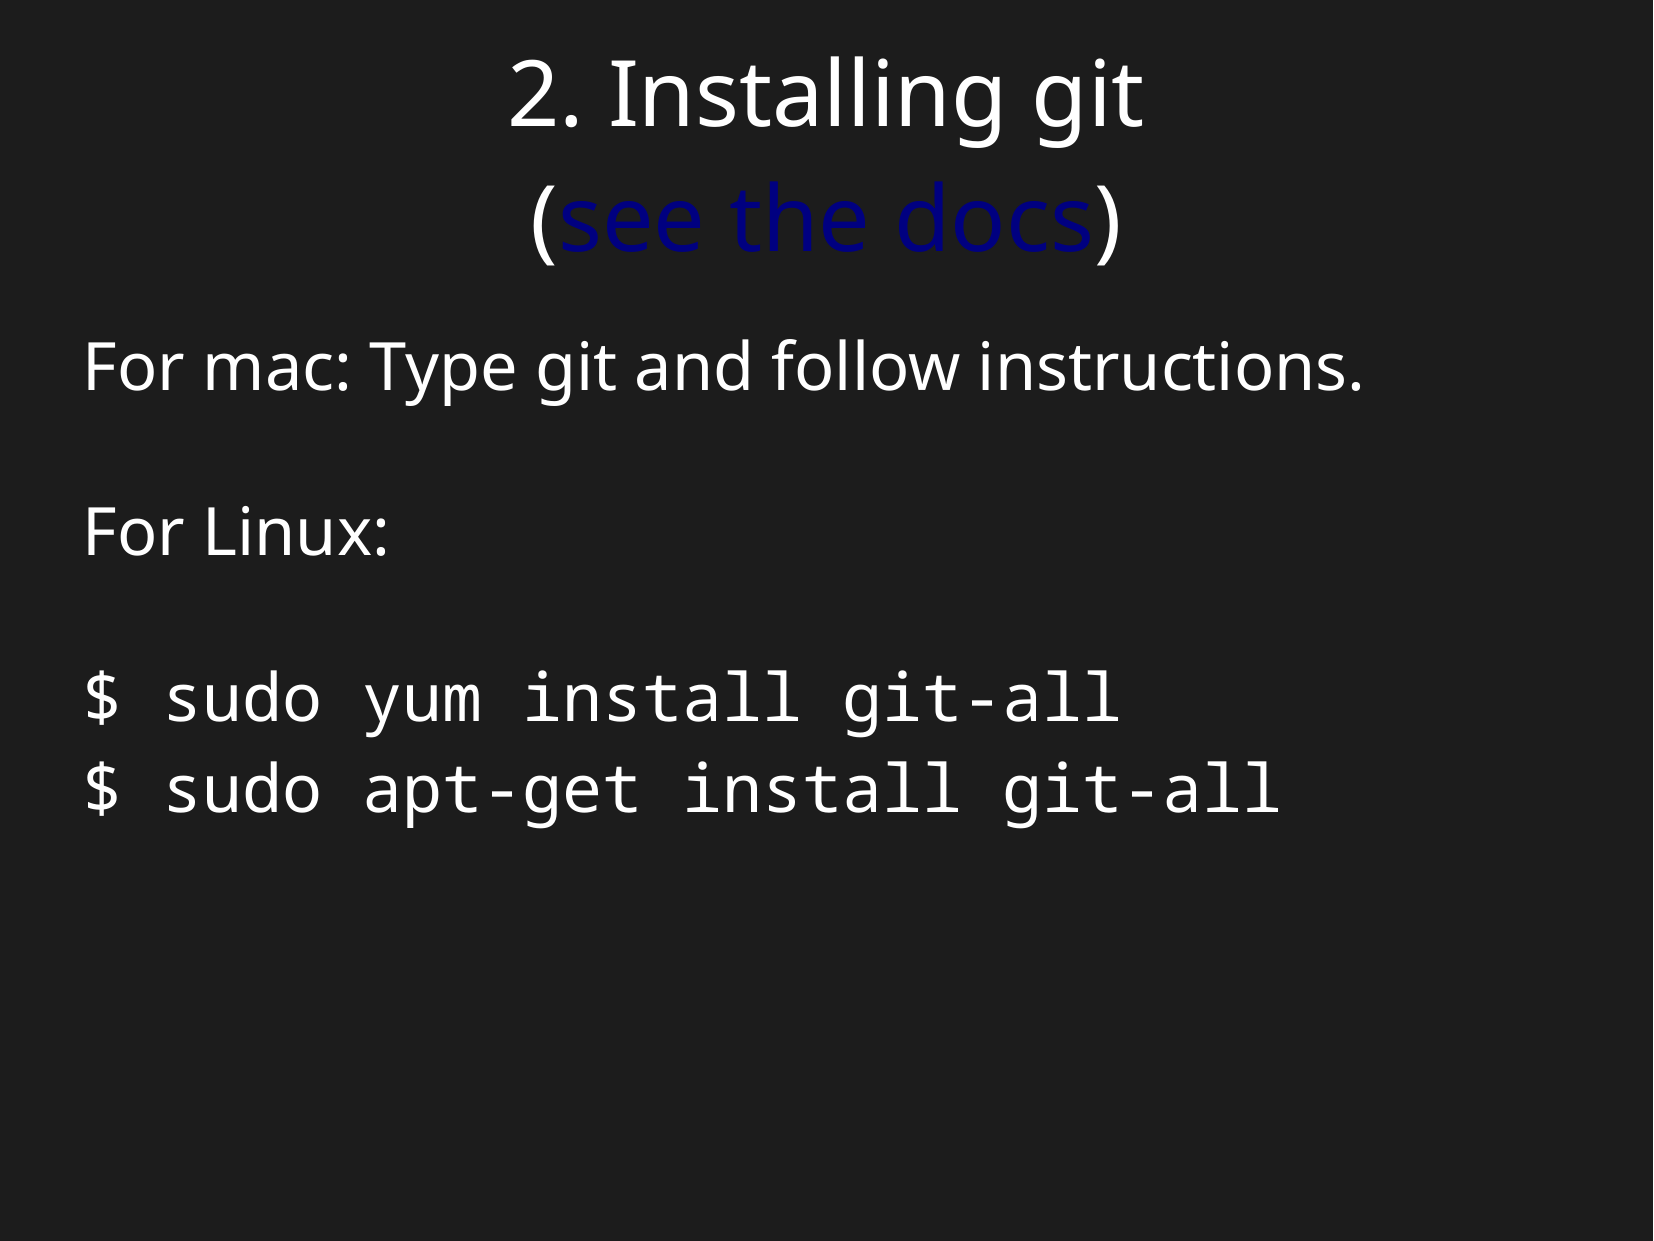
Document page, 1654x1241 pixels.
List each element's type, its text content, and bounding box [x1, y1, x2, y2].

title 2. Installing git (see the docs) [82, 6, 1571, 290]
subtitle For mac: Type git and follow instructions. For Linux: $ sudo yum install git-all $ sudo apt-get install git-all [82, 290, 1571, 1010]
